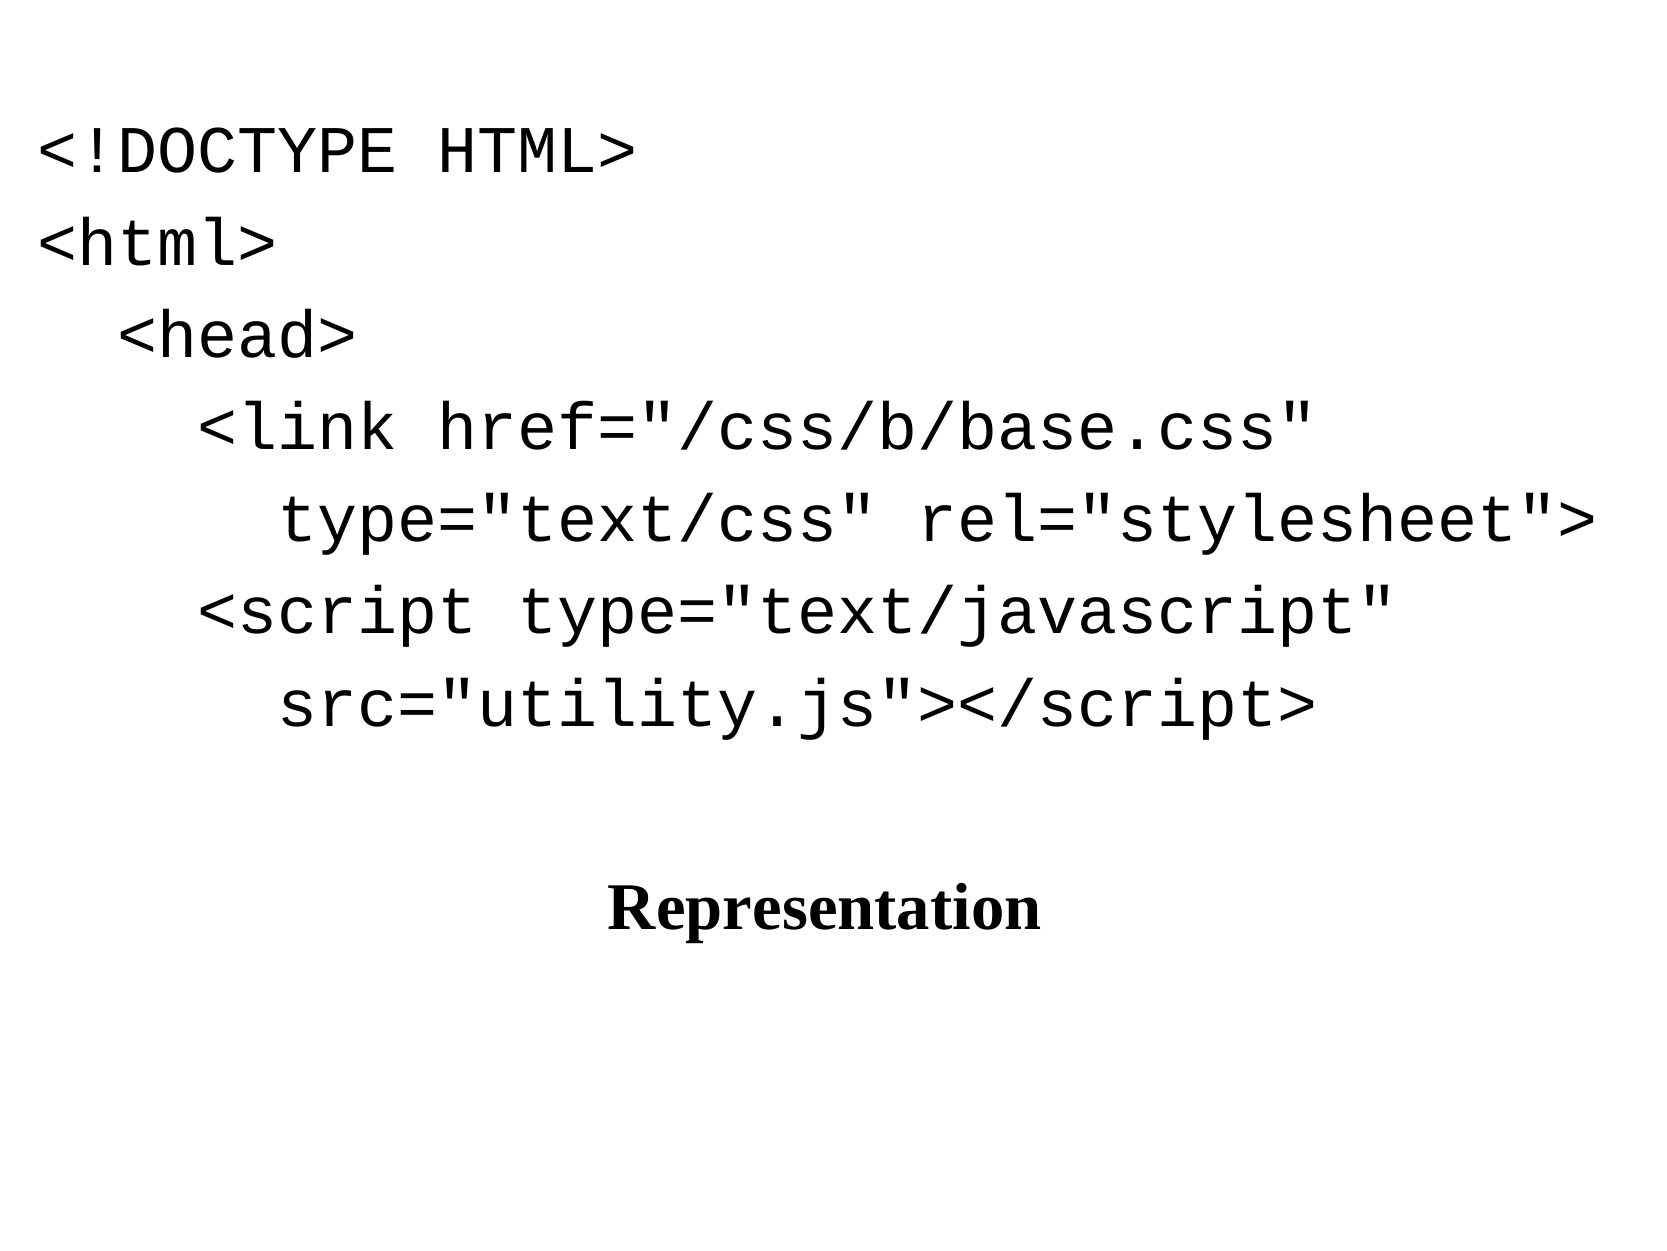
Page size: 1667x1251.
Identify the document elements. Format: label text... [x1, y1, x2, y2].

text_box Representation [37, 862, 1613, 1126]
text_box <!DOCTYPE HTML> <html> <head> <link href="/css/b/base.css" type="text/css" rel="stylesheet"> <script type="text/javascript" src="utility.js"></script> [37, 55, 1613, 862]
